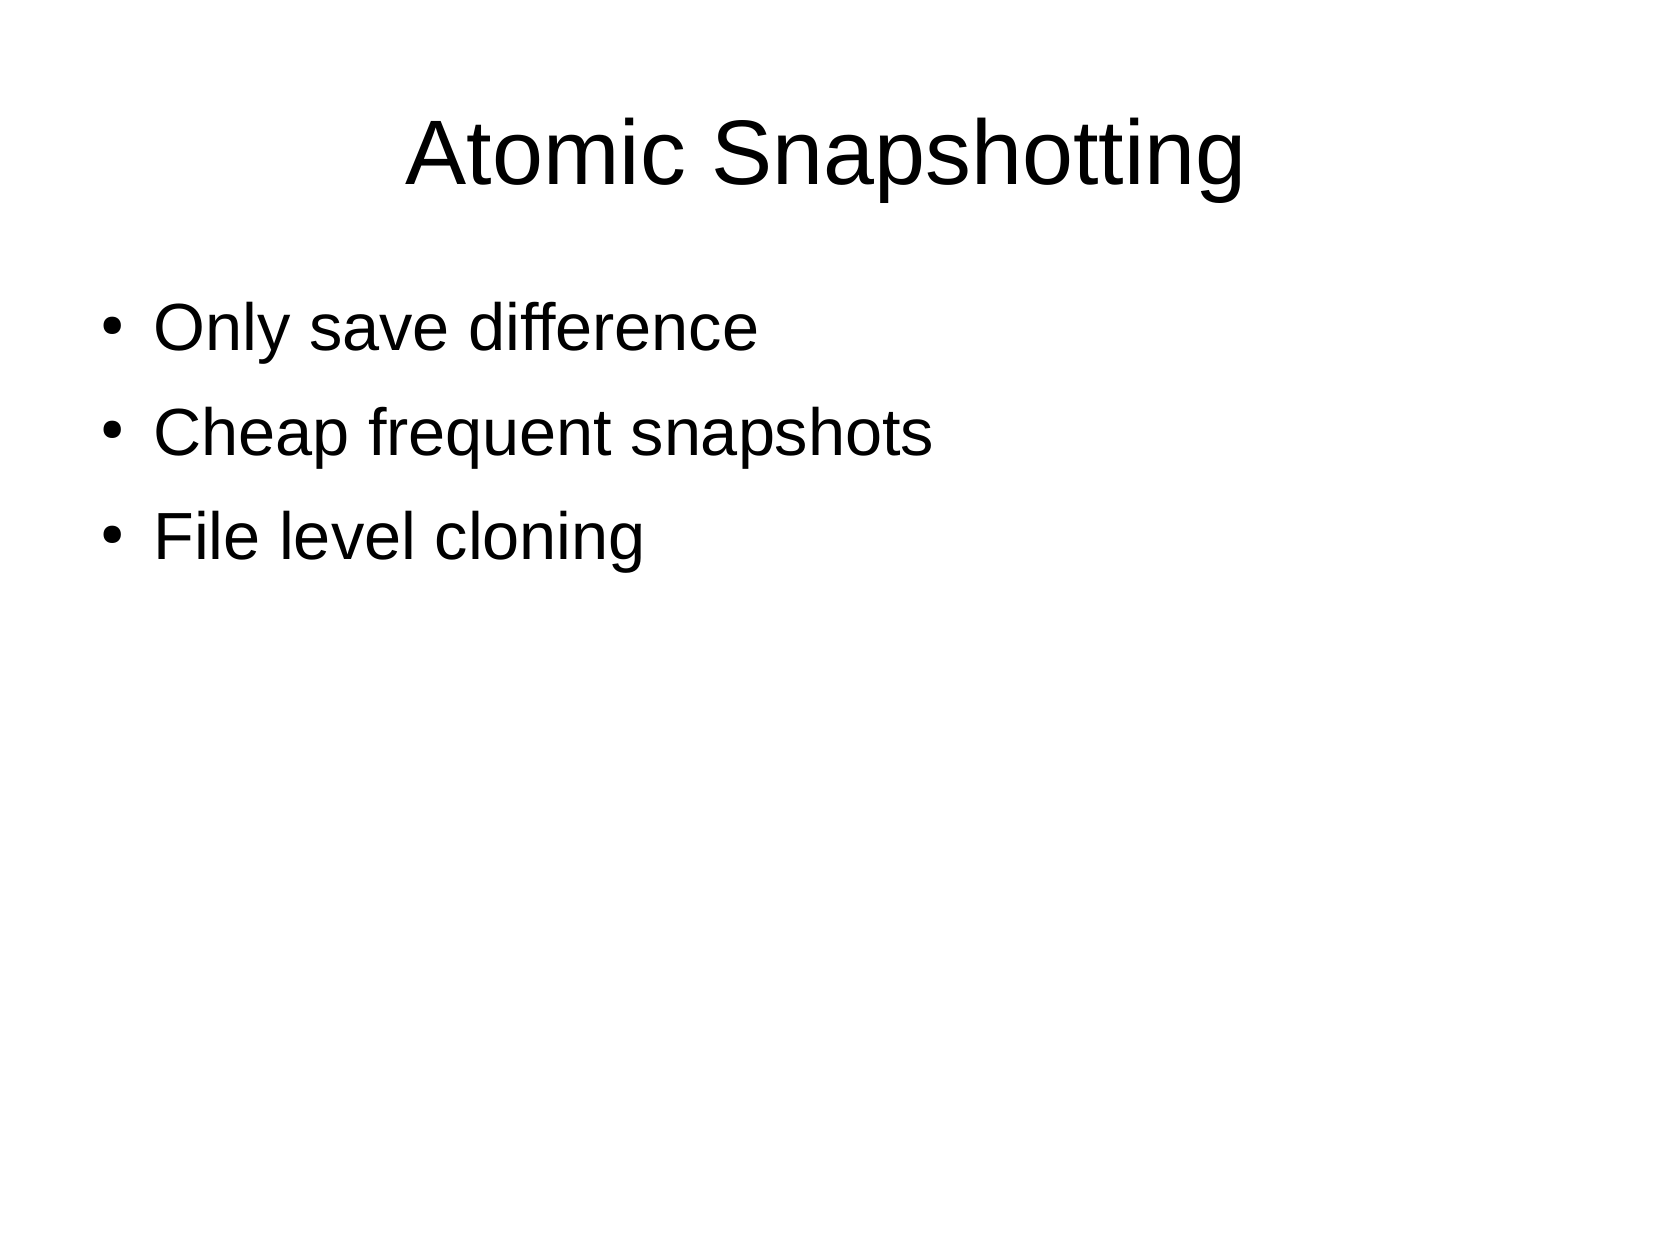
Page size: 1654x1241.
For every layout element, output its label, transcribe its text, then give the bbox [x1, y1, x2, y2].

list Only save difference Cheap frequent snapshots File level cloning [82, 290, 1571, 1010]
title Atomic Snapshotting [82, 49, 1571, 257]
